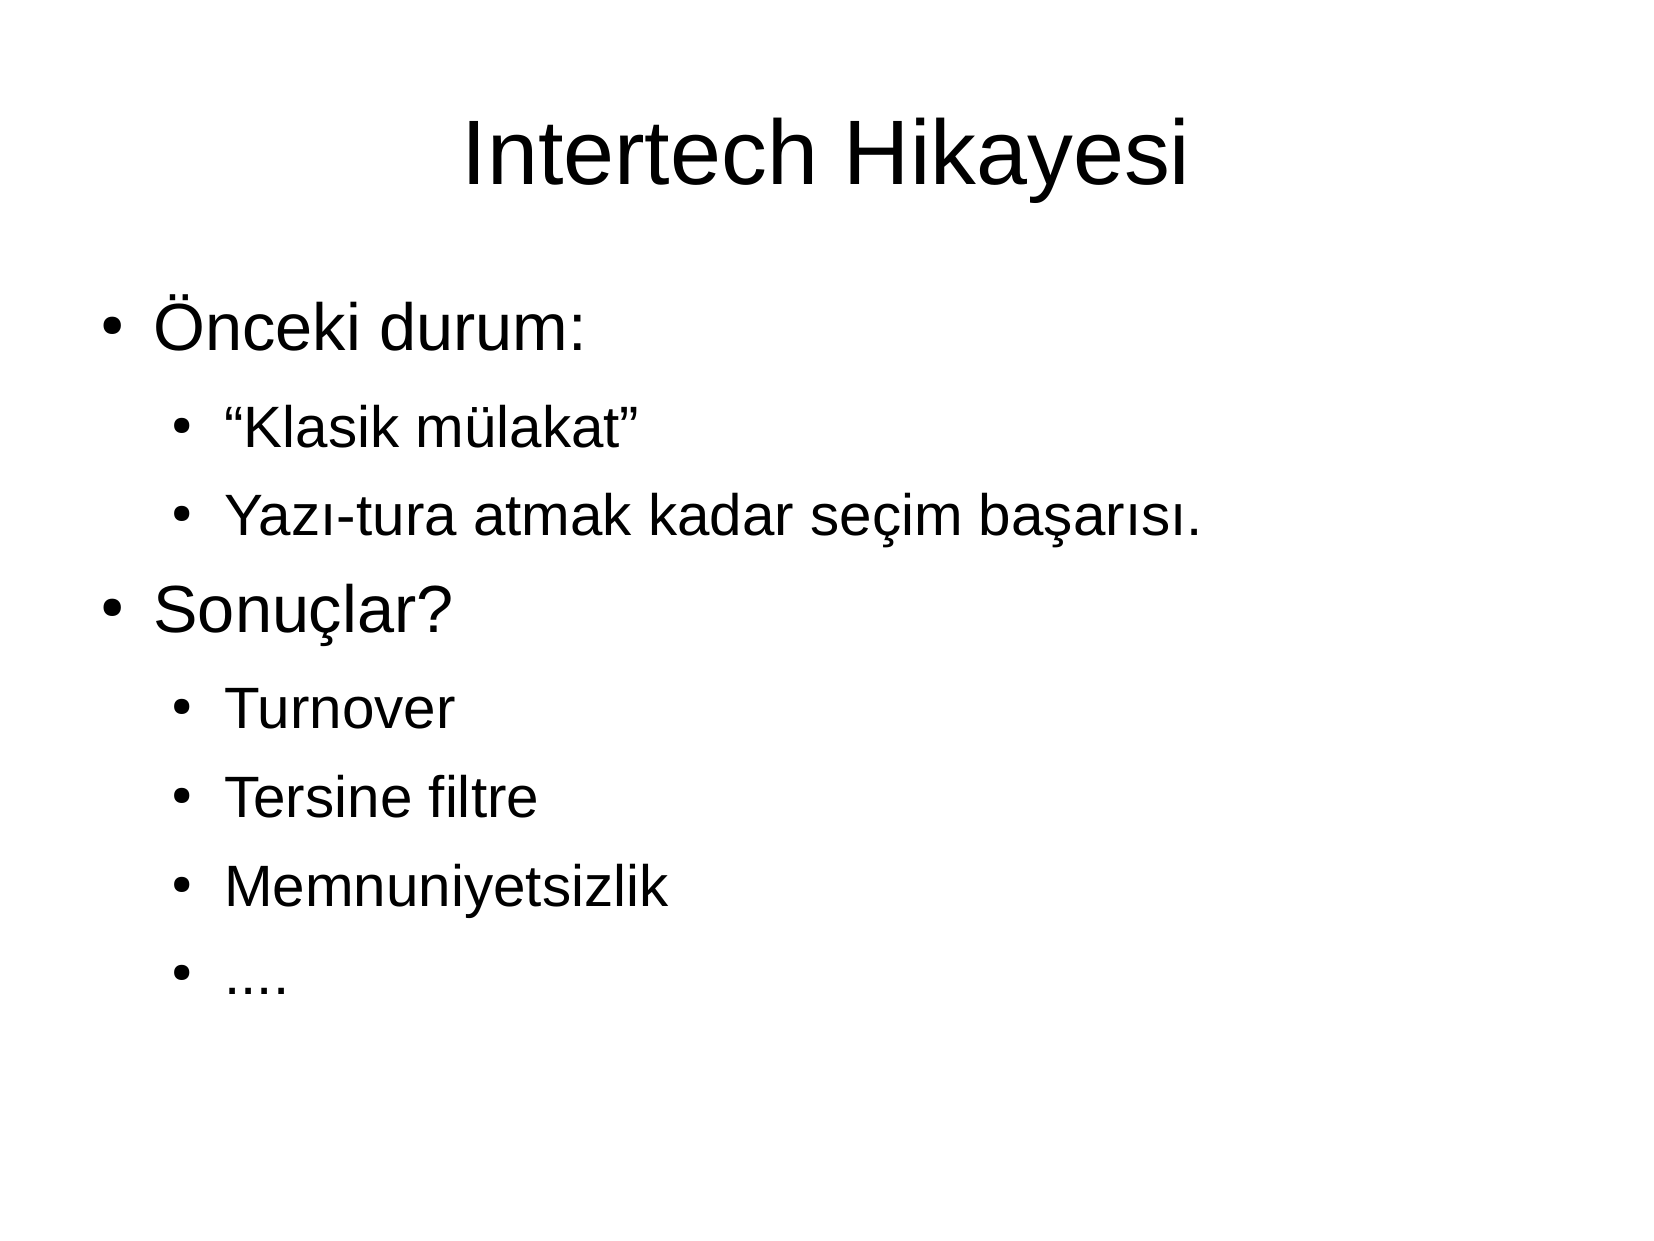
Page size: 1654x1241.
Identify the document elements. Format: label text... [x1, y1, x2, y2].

list Önceki durum: “Klasik mülakat” Yazı-tura atmak kadar seçim başarısı. Sonuçlar? Turnover Tersine filtre Memnuniyetsizlik .... [82, 290, 1571, 1109]
title Intertech Hikayesi [82, 49, 1571, 257]
